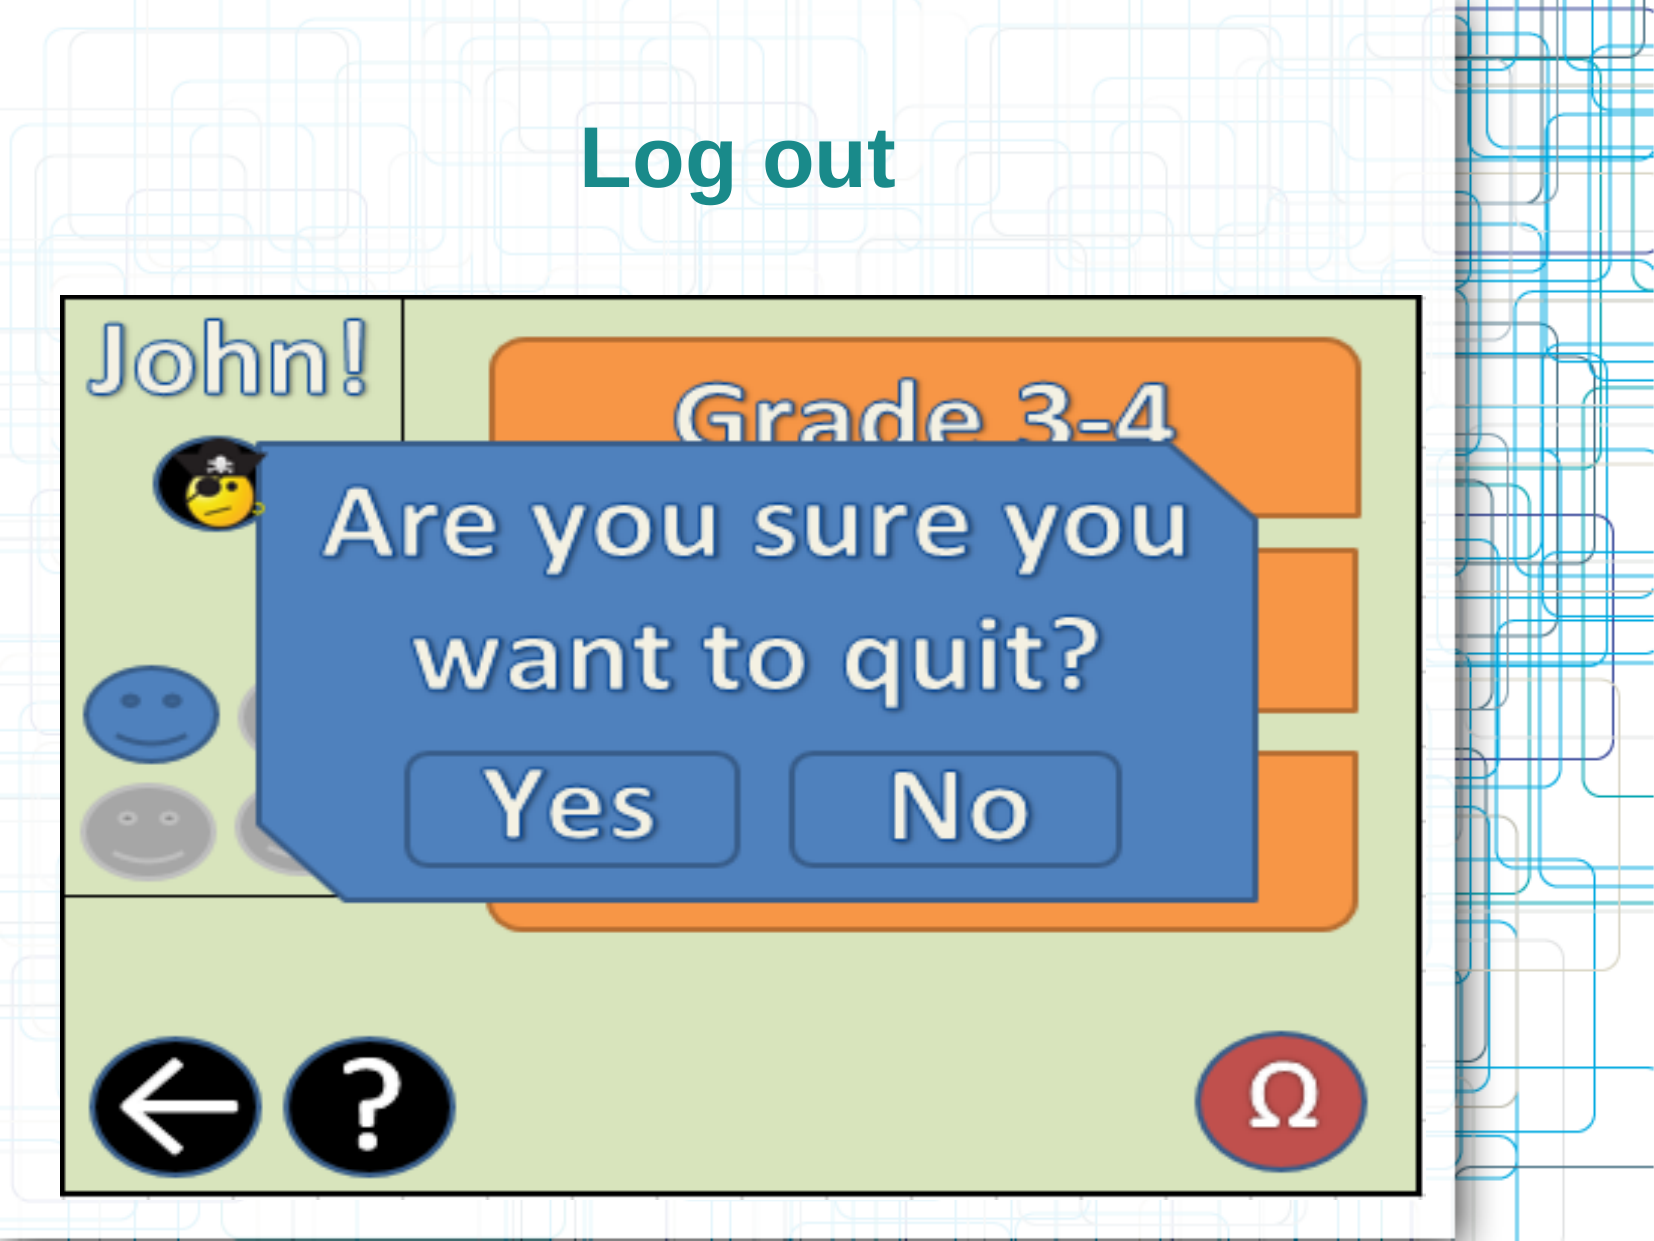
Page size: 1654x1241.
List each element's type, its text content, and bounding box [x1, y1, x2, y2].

title Log out [59, 49, 1418, 257]
picture [60, 295, 1426, 1201]
